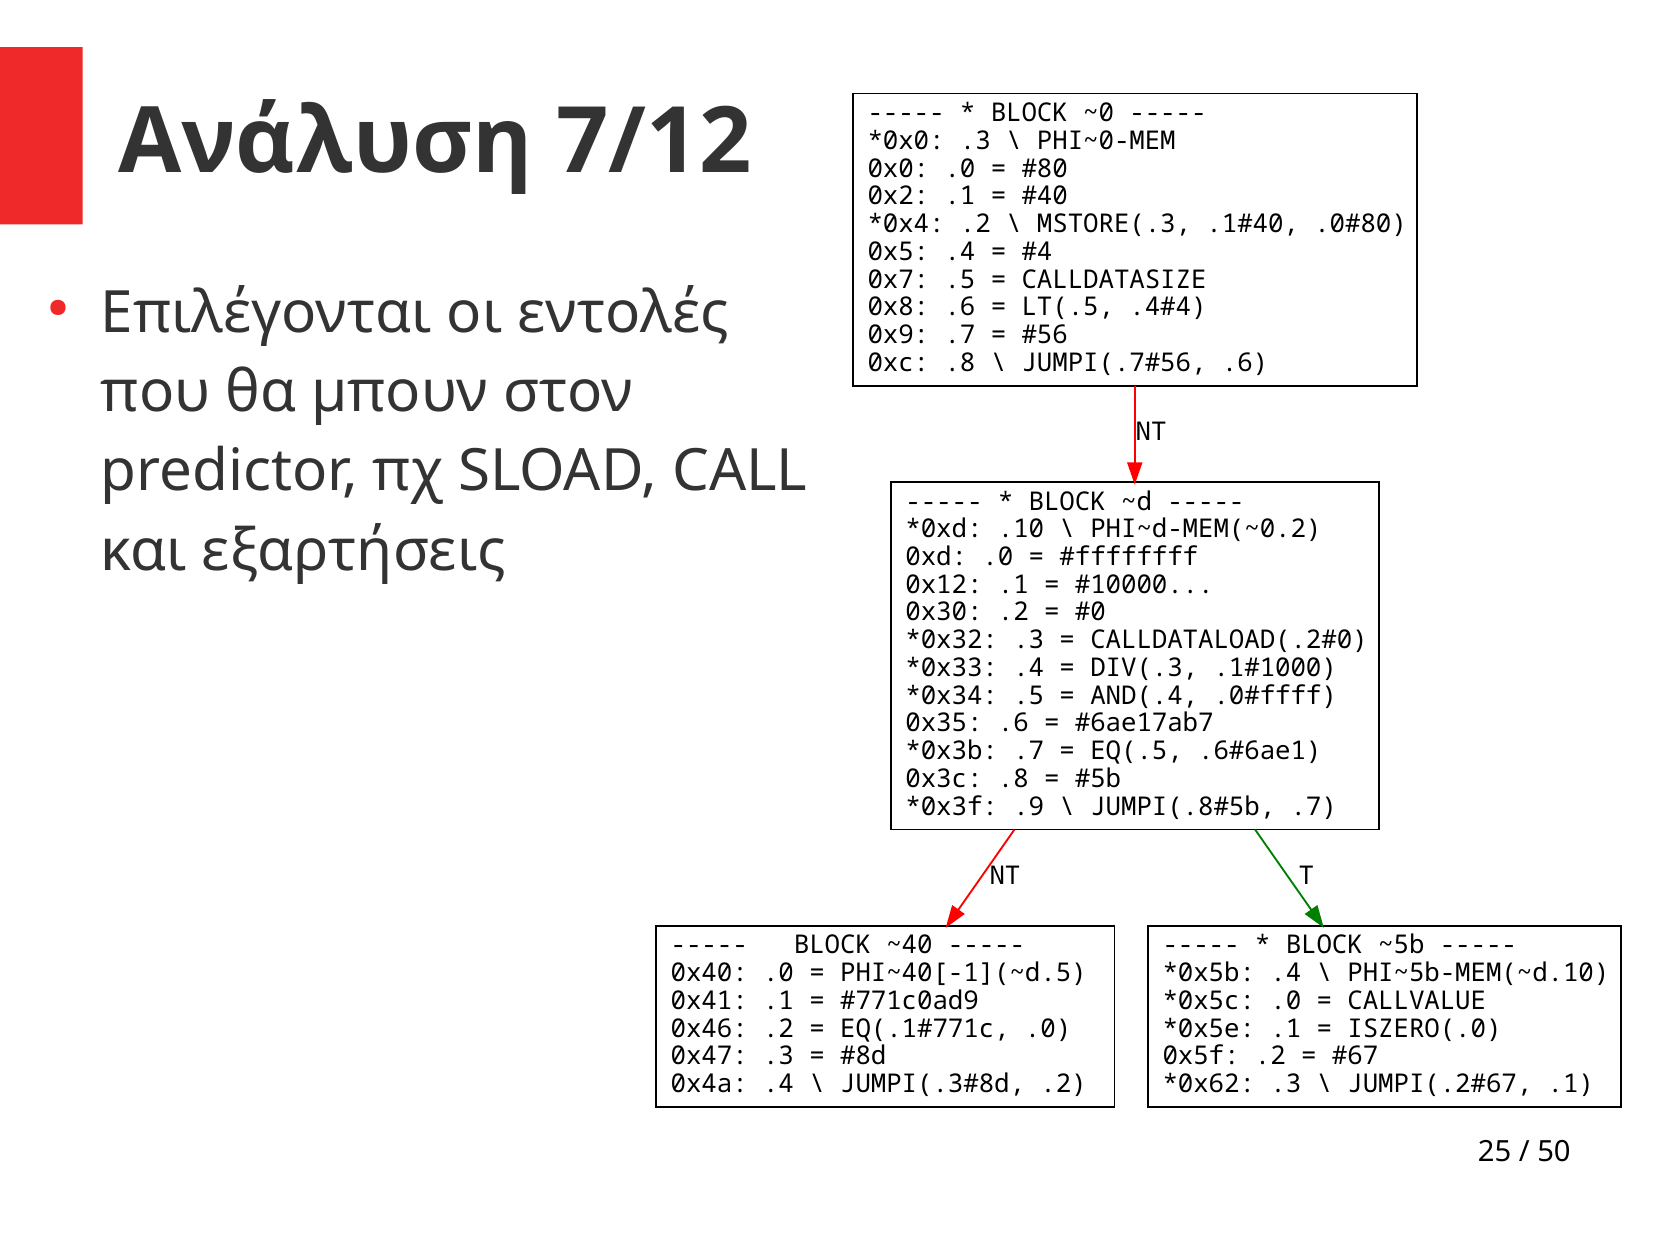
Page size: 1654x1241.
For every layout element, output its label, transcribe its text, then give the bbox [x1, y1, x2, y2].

list Επιλέγονται οι εντολές που θα μπουν στον predictor, πχ SLOAD, CALL και εξαρτήσεις [30, 270, 647, 796]
picture [647, 84, 1630, 1116]
title Ανάλυση 7/12 [118, 33, 1571, 241]
